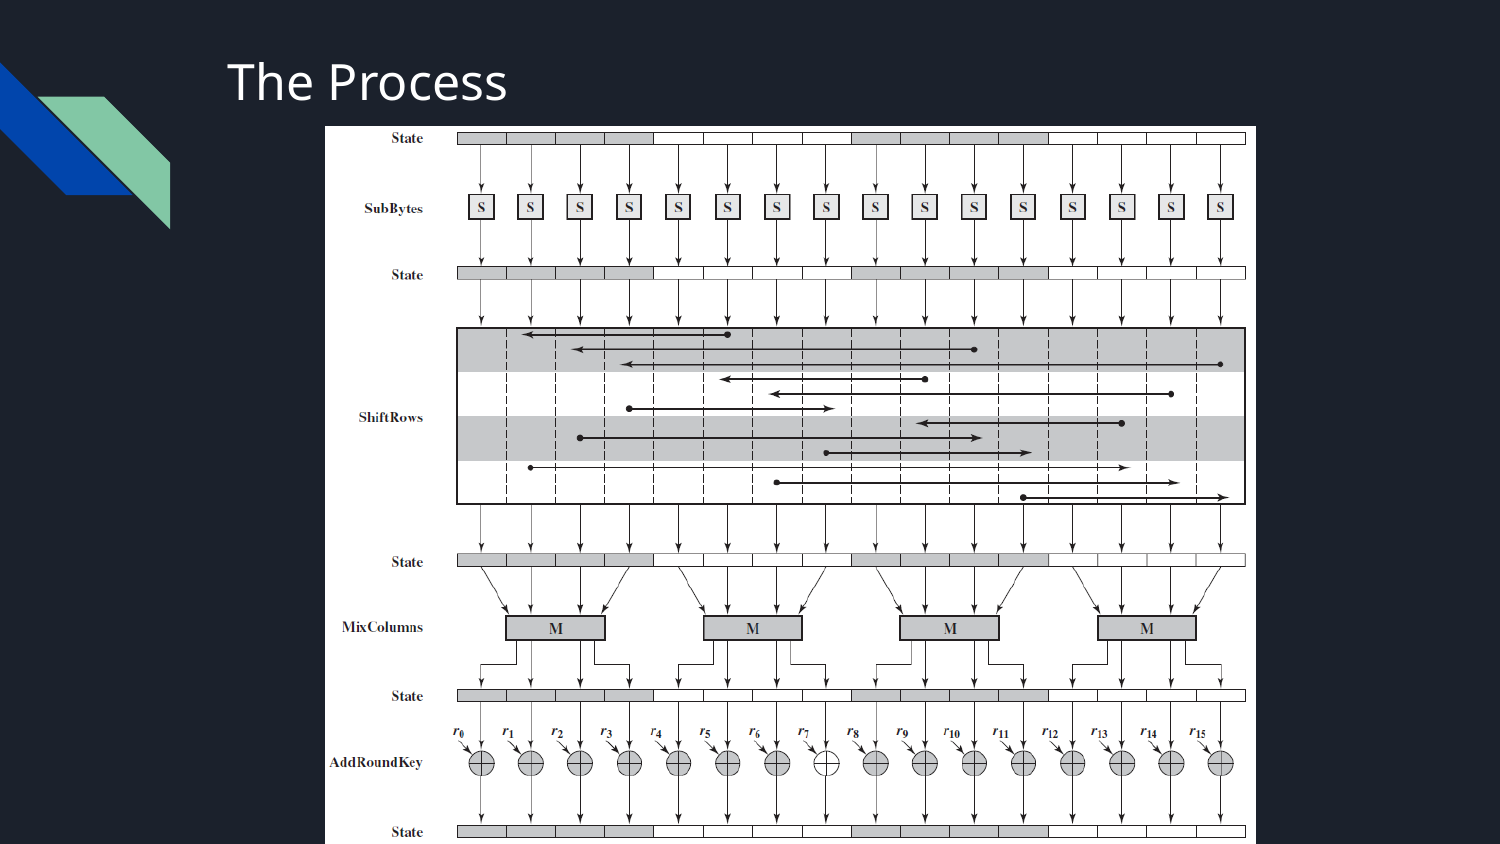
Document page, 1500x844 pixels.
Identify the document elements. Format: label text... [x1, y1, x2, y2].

title The Process [212, 35, 1368, 186]
picture [325, 126, 1256, 844]
